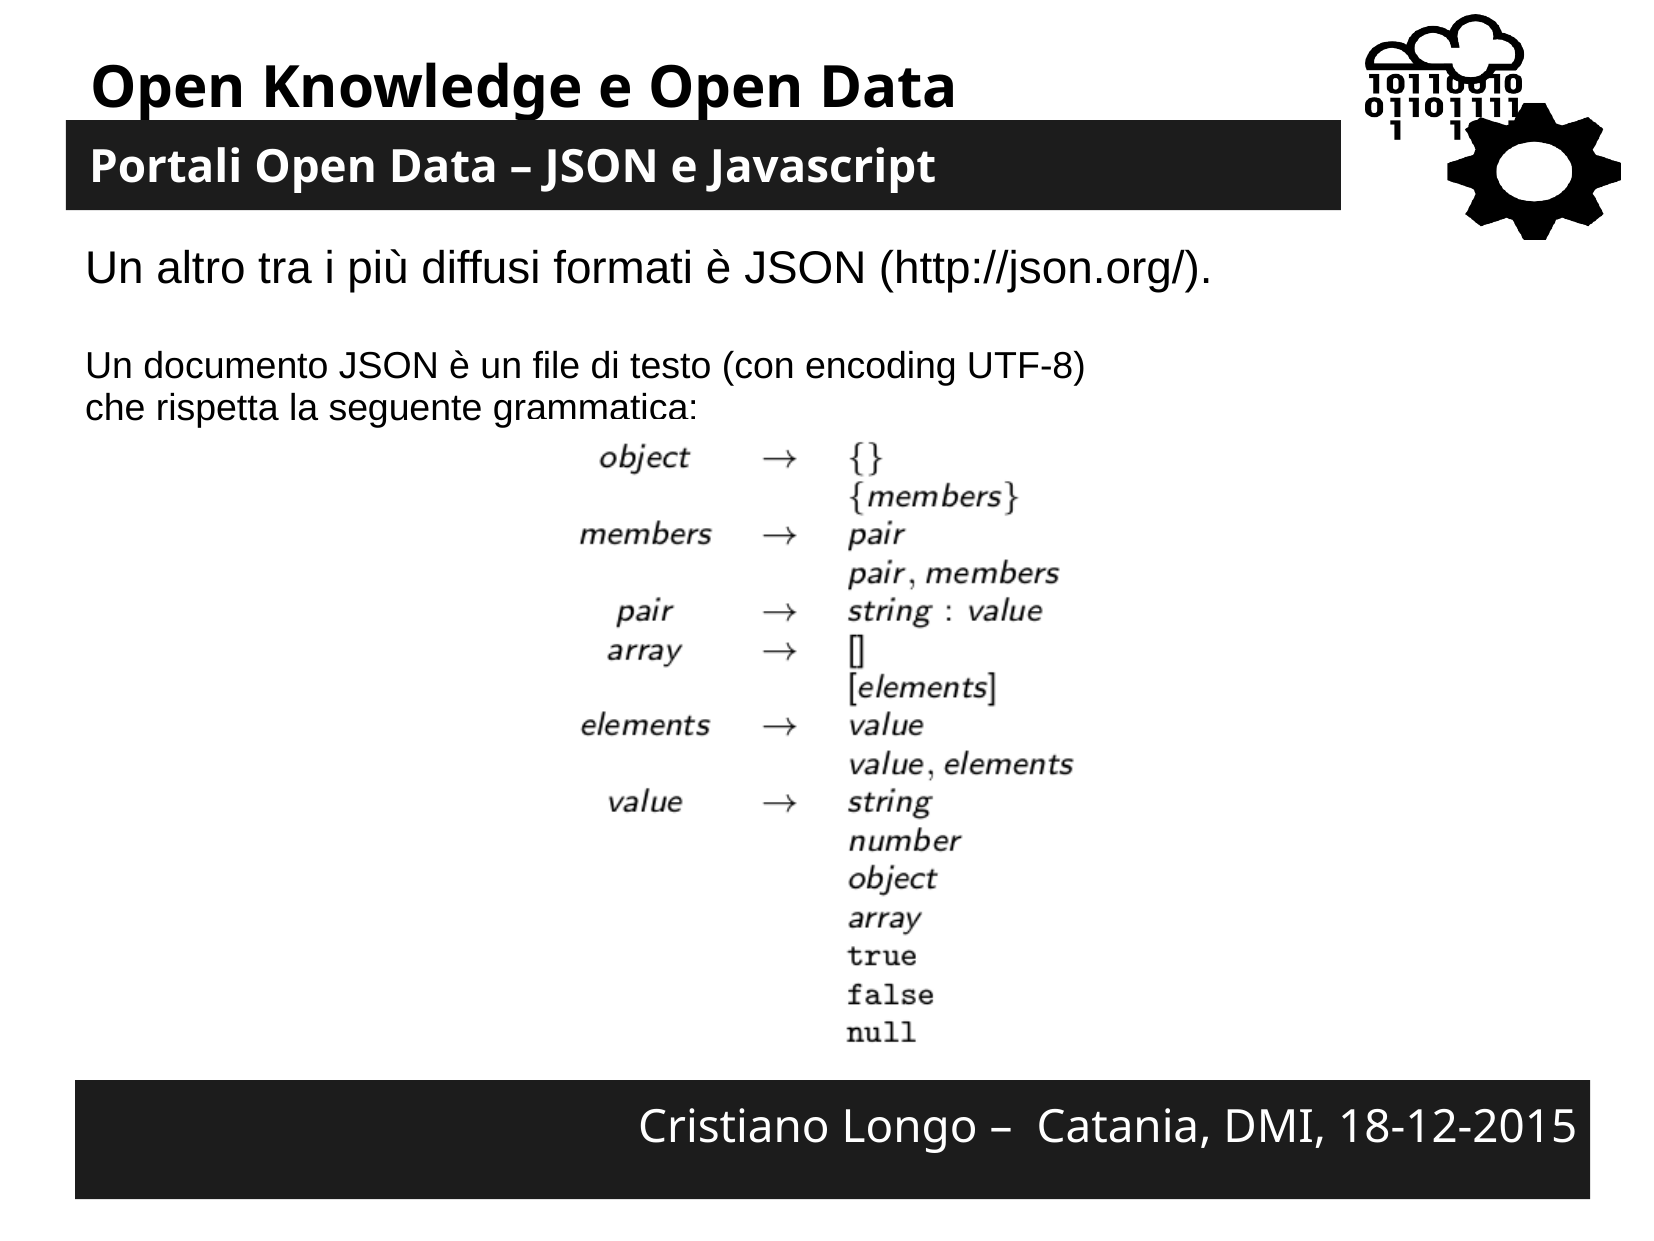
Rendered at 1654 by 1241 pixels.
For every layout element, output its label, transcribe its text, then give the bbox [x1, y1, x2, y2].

picture [1365, 14, 1621, 241]
list Cristiano Longo – Catania, DMI, 18-12-2015 [75, 1080, 1591, 1200]
list Open Knowledge e Open Data [75, 45, 1325, 120]
text_box Un altro tra i più diffusi formati è JSON (http://json.org/). Un documento JSON è un file di testo (con encoding UTF-8) che rispetta la seguente grammatica: [70, 234, 1571, 529]
list Portali Open Data – JSON e Javascript [65, 120, 1341, 211]
picture [523, 419, 1085, 1064]
